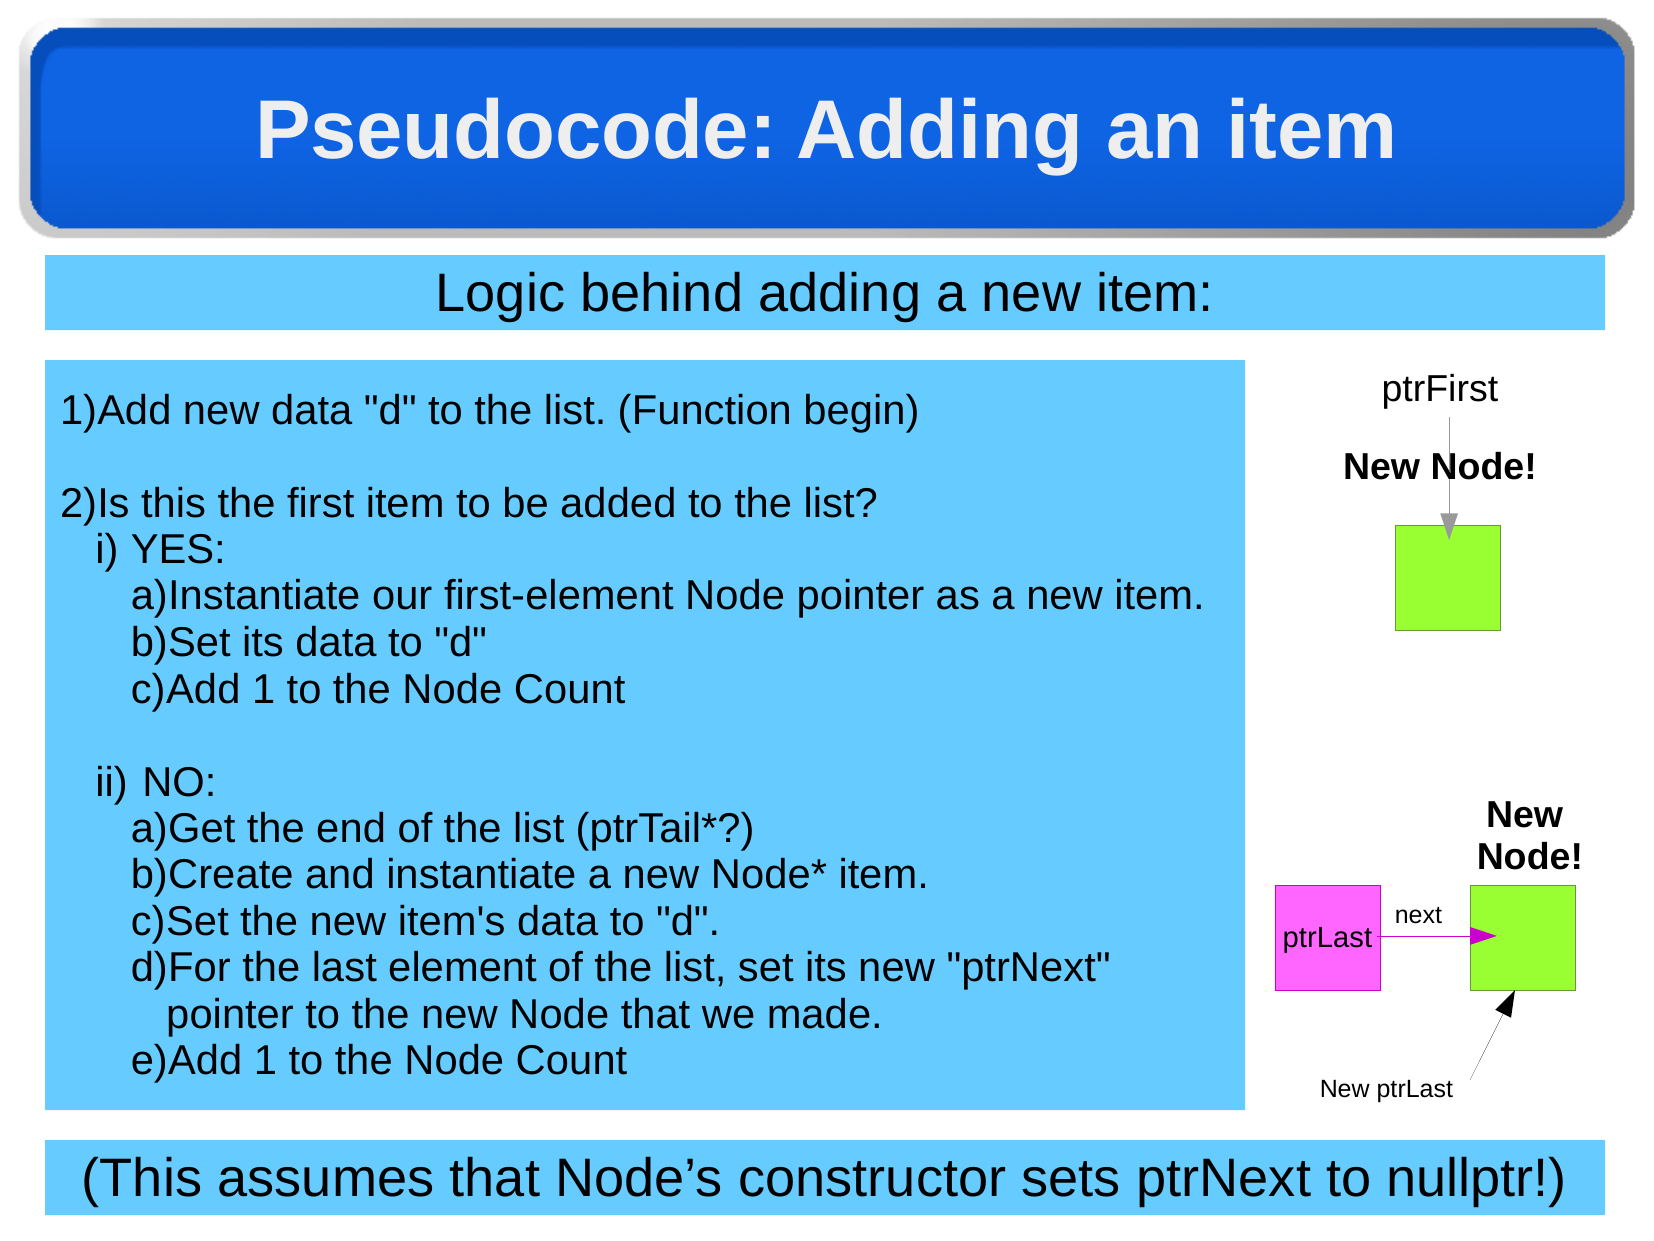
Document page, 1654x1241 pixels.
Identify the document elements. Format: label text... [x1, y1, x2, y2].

text_box New Node! [1455, 786, 1606, 886]
subtitle Logic behind adding a new item: [45, 255, 1606, 331]
text_box (This assumes that Node’s constructor sets ptrNext to nullptr!) [45, 1140, 1606, 1216]
text_box ptrLast [1275, 885, 1381, 991]
text_box New ptrLast [1305, 1067, 1516, 1111]
picture [0, 0, 1654, 1241]
title Pseudocode: Adding an item [82, 49, 1571, 211]
text_box Add new data "d" to the list. (Function begin) Is this the first item to be added to the list? YES: Instantiate our first-element Node pointer as a new item. Set its data to "d" Add 1 to the Node Count NO: Get the end of the list (ptrTail*?) Create and instantiate a new Node* item. Set the new item's data to "d". For the last element of the list, set its new "ptrNext" pointer to the new Node that we made. Add 1 to the Node Count [45, 360, 1246, 1111]
text_box [1395, 525, 1501, 631]
text_box ptrFirst [1290, 360, 1591, 417]
text_box [1470, 886, 1576, 991]
text_box next [1380, 893, 1471, 936]
text_box New Node! [1320, 438, 1561, 496]
